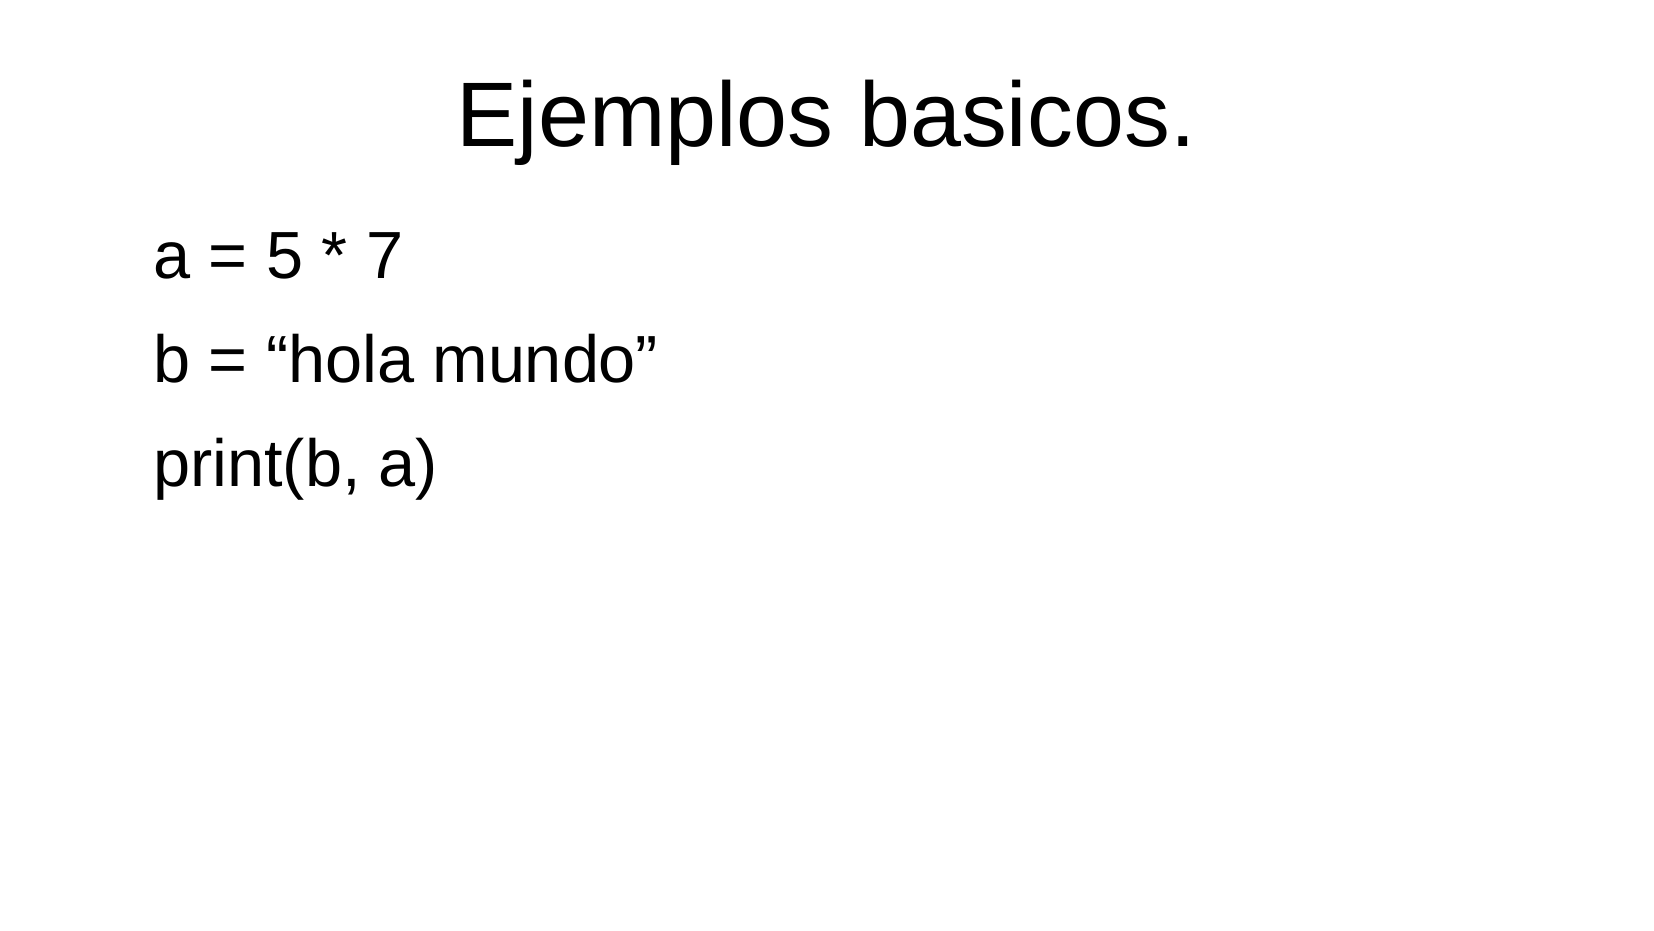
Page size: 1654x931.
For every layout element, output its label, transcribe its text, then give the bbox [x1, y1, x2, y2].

title Ejemplos basicos. [82, 37, 1571, 193]
list a = 5 * 7 b = “hola mundo” print(b, a) [82, 217, 1571, 758]
